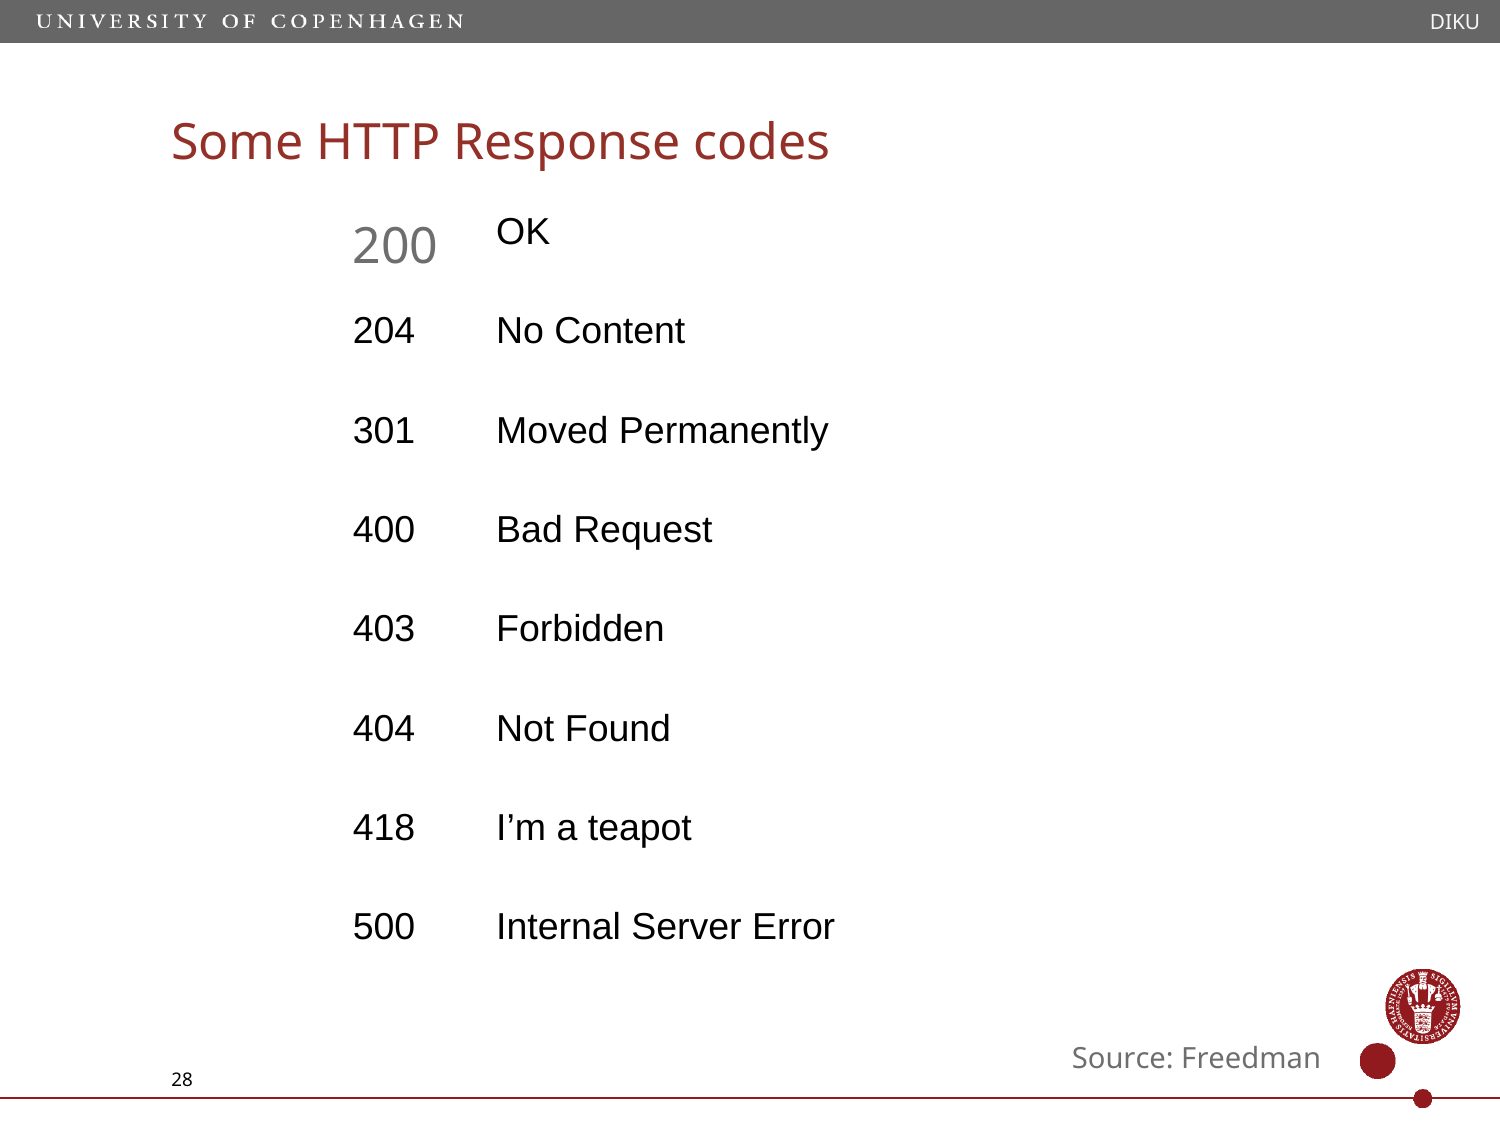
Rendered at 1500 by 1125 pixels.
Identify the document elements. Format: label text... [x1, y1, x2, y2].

table_cell 403 [339, 601, 481, 700]
title Some HTTP Response codes [171, 75, 1329, 171]
table_cell 301 [339, 402, 481, 501]
table_cell I’m a teapot [482, 800, 1171, 898]
table_cell 204 [339, 303, 481, 401]
table_cell Internal Server Error [482, 899, 1171, 998]
table_cell 400 [339, 502, 481, 600]
table_header 200 [339, 204, 481, 302]
text_box DIKU [469, 0, 1495, 43]
picture [0, 910, 1500, 1122]
table_cell No Content [482, 303, 1171, 401]
table_cell 404 [339, 701, 481, 799]
table_cell Forbidden [482, 601, 1171, 700]
table_cell Bad Request [482, 502, 1171, 600]
table_cell 418 [339, 800, 481, 898]
table_header OK [482, 204, 1171, 302]
text_box Source: Freedman [1057, 1031, 1377, 1083]
table_cell Moved Permanently [482, 402, 1171, 501]
table_cell Not Found [482, 701, 1171, 799]
table_cell 500 [339, 899, 481, 998]
text_box <number> [171, 1067, 522, 1092]
